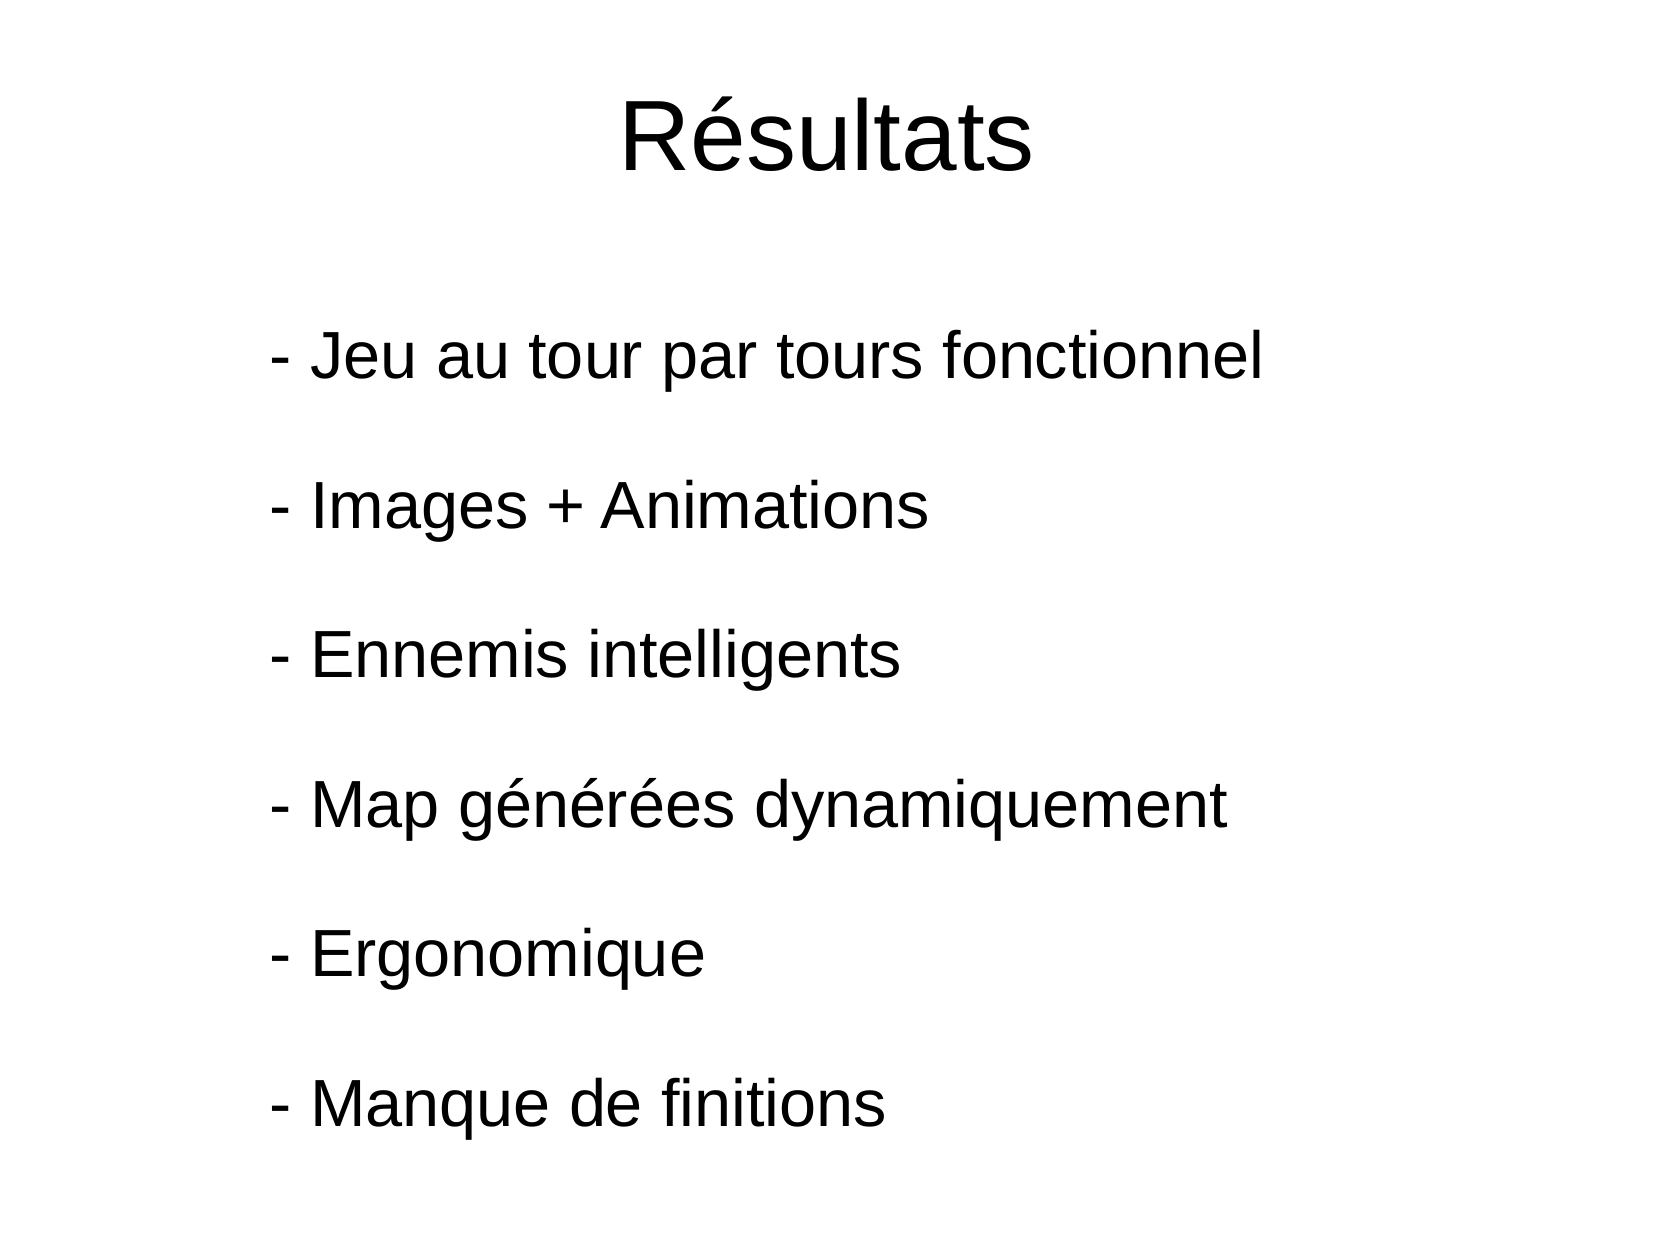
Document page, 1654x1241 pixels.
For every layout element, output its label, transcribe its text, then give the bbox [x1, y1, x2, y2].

text_box - Jeu au tour par tours fonctionnel - Images + Animations - Ennemis intelligents - Map générées dynamiquement - Ergonomique - Manque de finitions [236, 236, 1536, 1223]
text_box Résultats [82, 58, 1571, 213]
